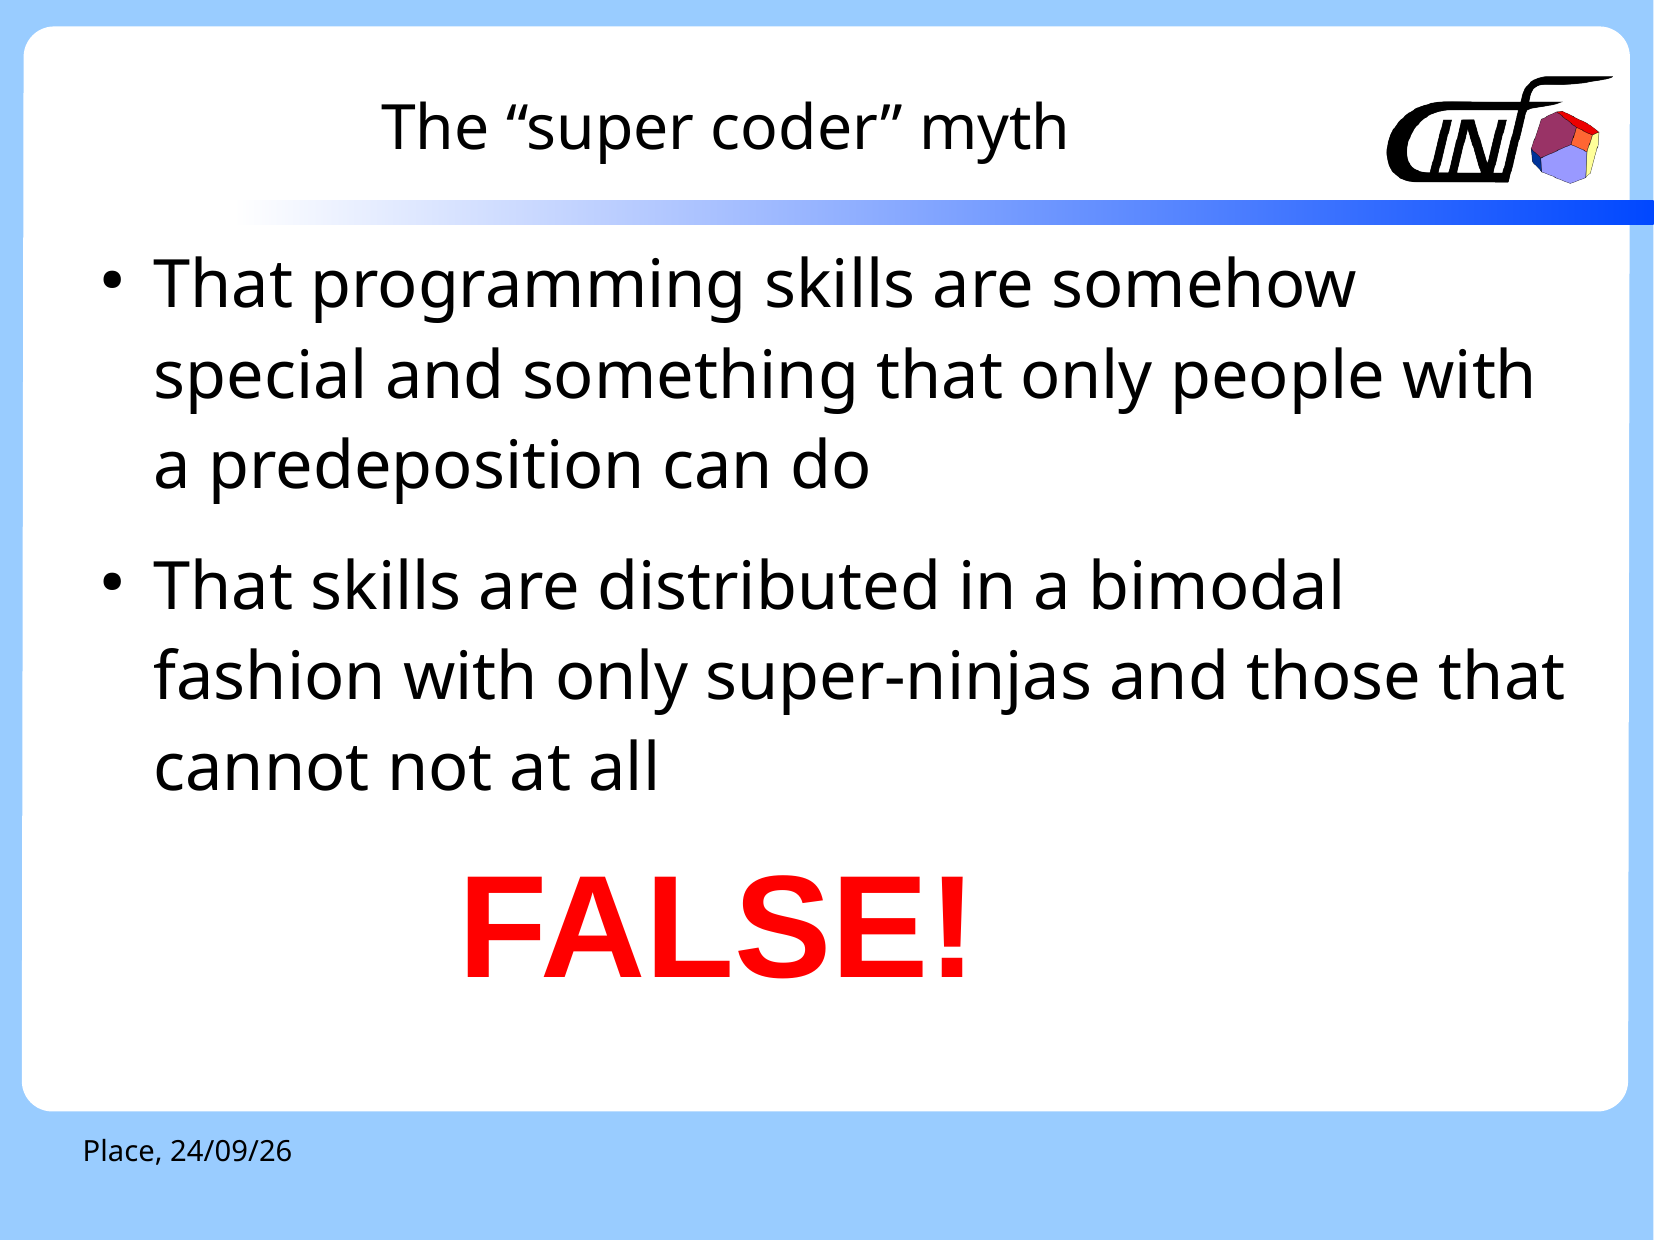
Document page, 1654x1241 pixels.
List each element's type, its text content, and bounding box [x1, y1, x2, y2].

picture [1386, 76, 1613, 184]
title The “super coder” myth [82, 49, 1371, 201]
table_header B [956, 201, 961, 224]
list That programming skills are somehow special and something that only people with a predeposition can do That skills are distributed in a bimodal fashion with only super-ninjas and those that cannot not at all [82, 236, 1571, 1055]
text_box FALSE! [444, 837, 993, 1016]
